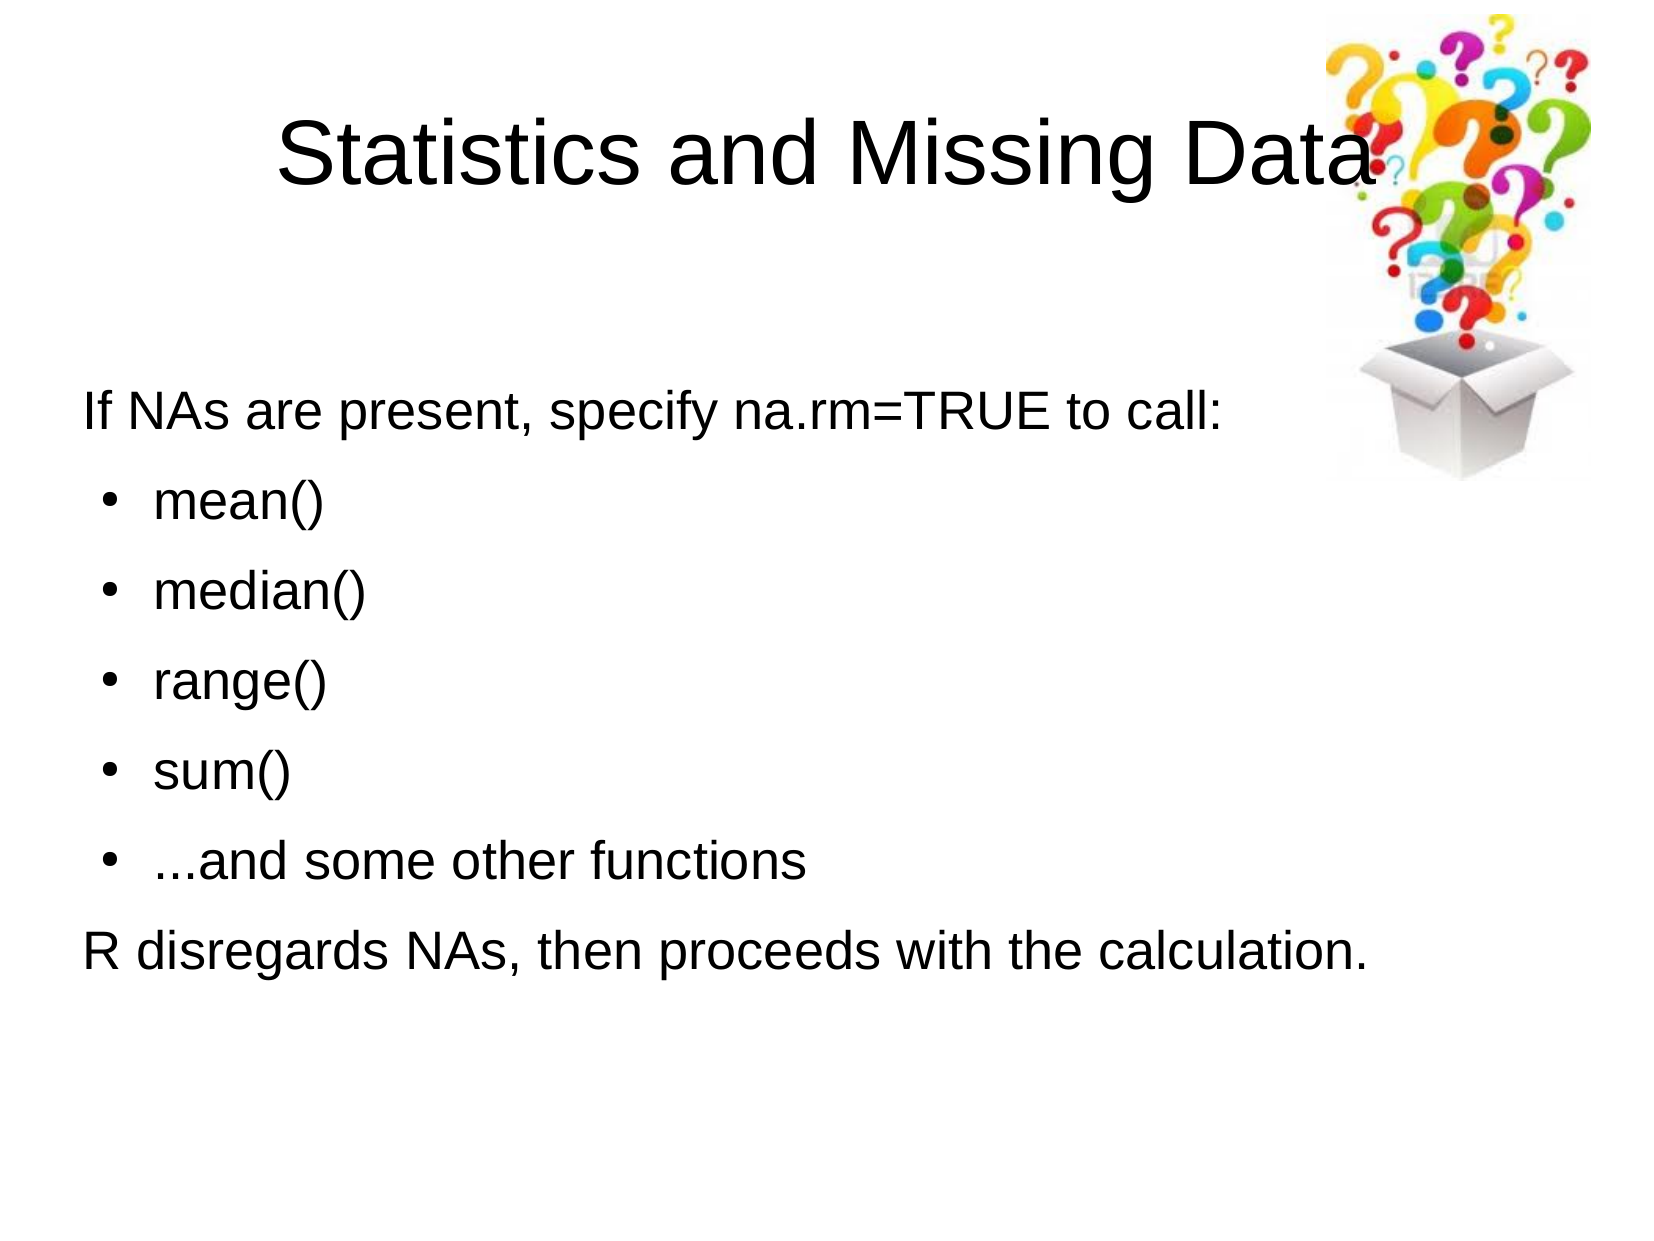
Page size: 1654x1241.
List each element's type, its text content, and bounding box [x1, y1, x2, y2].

picture [1326, 14, 1591, 481]
list If NAs are present, specify na.rm=TRUE to call: mean() median() range() sum() ...and some other functions R disregards NAs, then proceeds with the calculation. [82, 290, 1538, 1010]
title Statistics and Missing Data [82, 49, 1571, 257]
